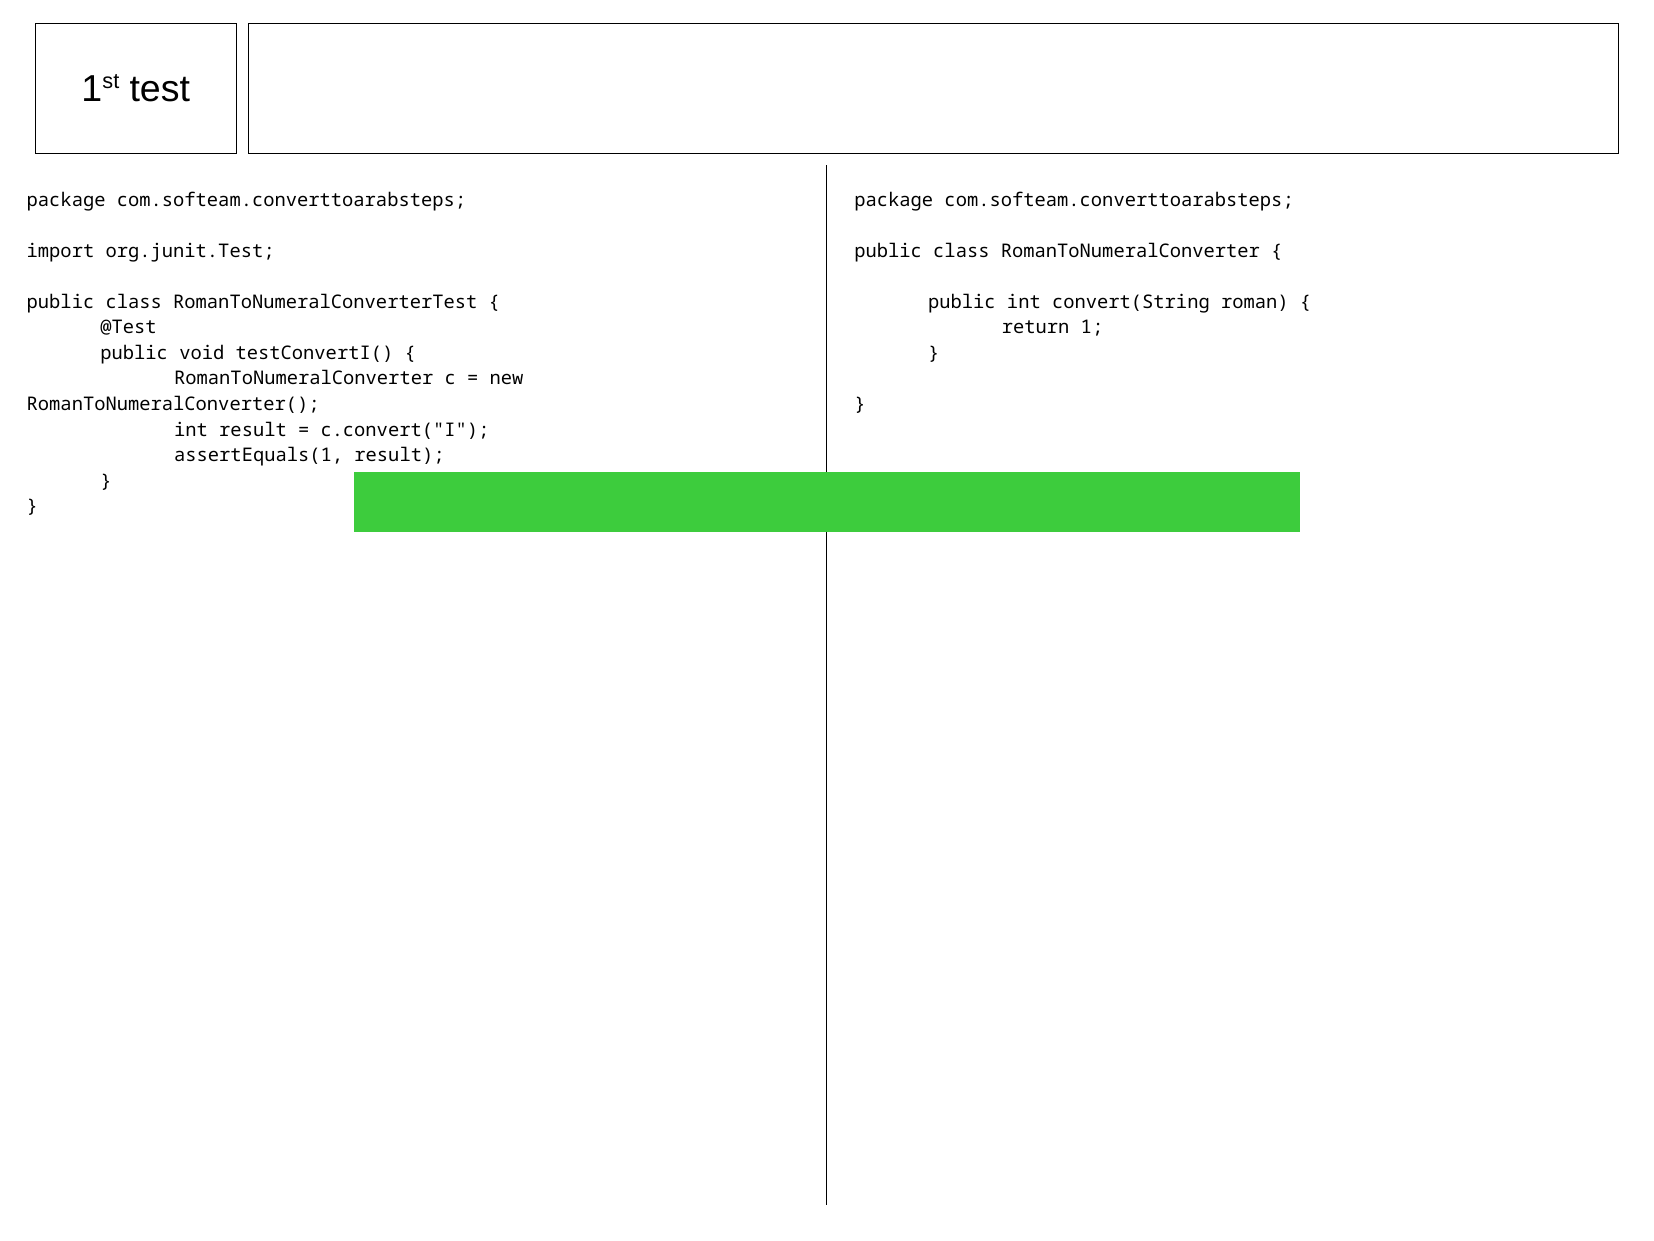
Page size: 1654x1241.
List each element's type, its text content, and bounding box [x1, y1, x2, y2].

text_box 1st test [35, 23, 237, 154]
text_box package com.softeam.converttoarabsteps; public class RomanToNumeralConverter { public int convert(String roman) { return 1; } } [839, 178, 1620, 392]
text_box [354, 472, 1300, 532]
text_box package com.softeam.converttoarabsteps; import org.junit.Test; public class RomanToNumeralConverterTest { @Test public void testConvertI() { RomanToNumeralConverter c = new RomanToNumeralConverter(); int result = c.convert("I"); assertEquals(1, result); } } [11, 178, 792, 459]
